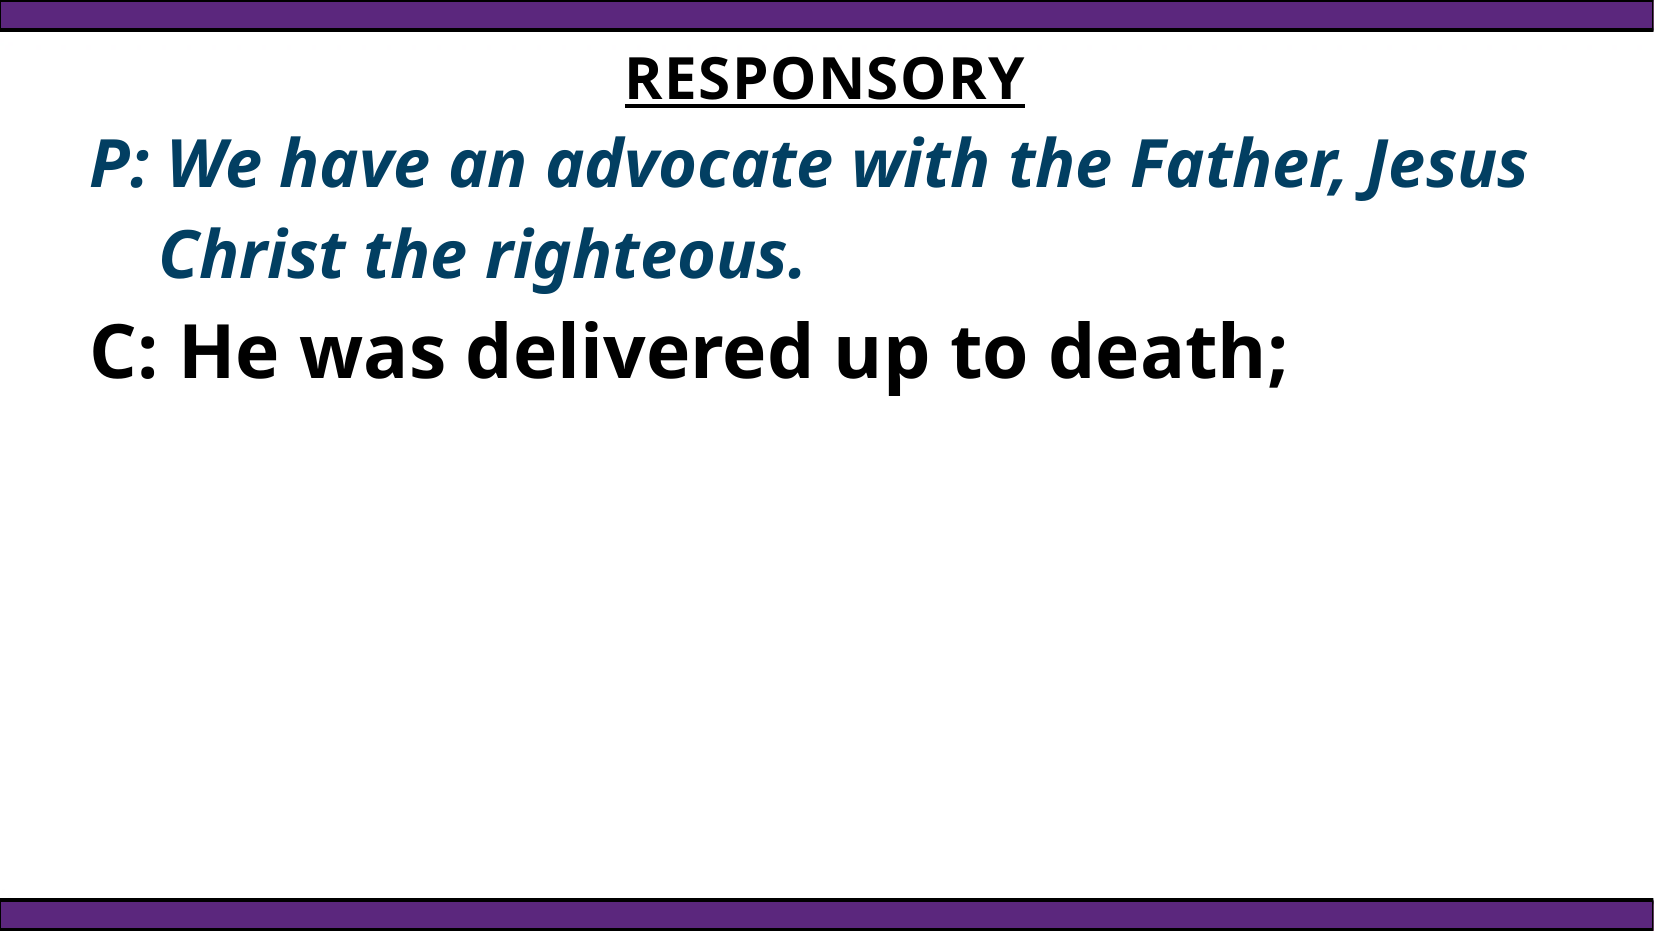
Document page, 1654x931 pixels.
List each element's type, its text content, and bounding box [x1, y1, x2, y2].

picture [0, 31, 1654, 900]
text_box [0, 0, 1654, 31]
text_box RESPONSORY P: We have an advocate with the Father, Jesus Christ the righteous. C: He was delivered up to death; [75, 30, 1576, 400]
text_box [0, 900, 1654, 931]
